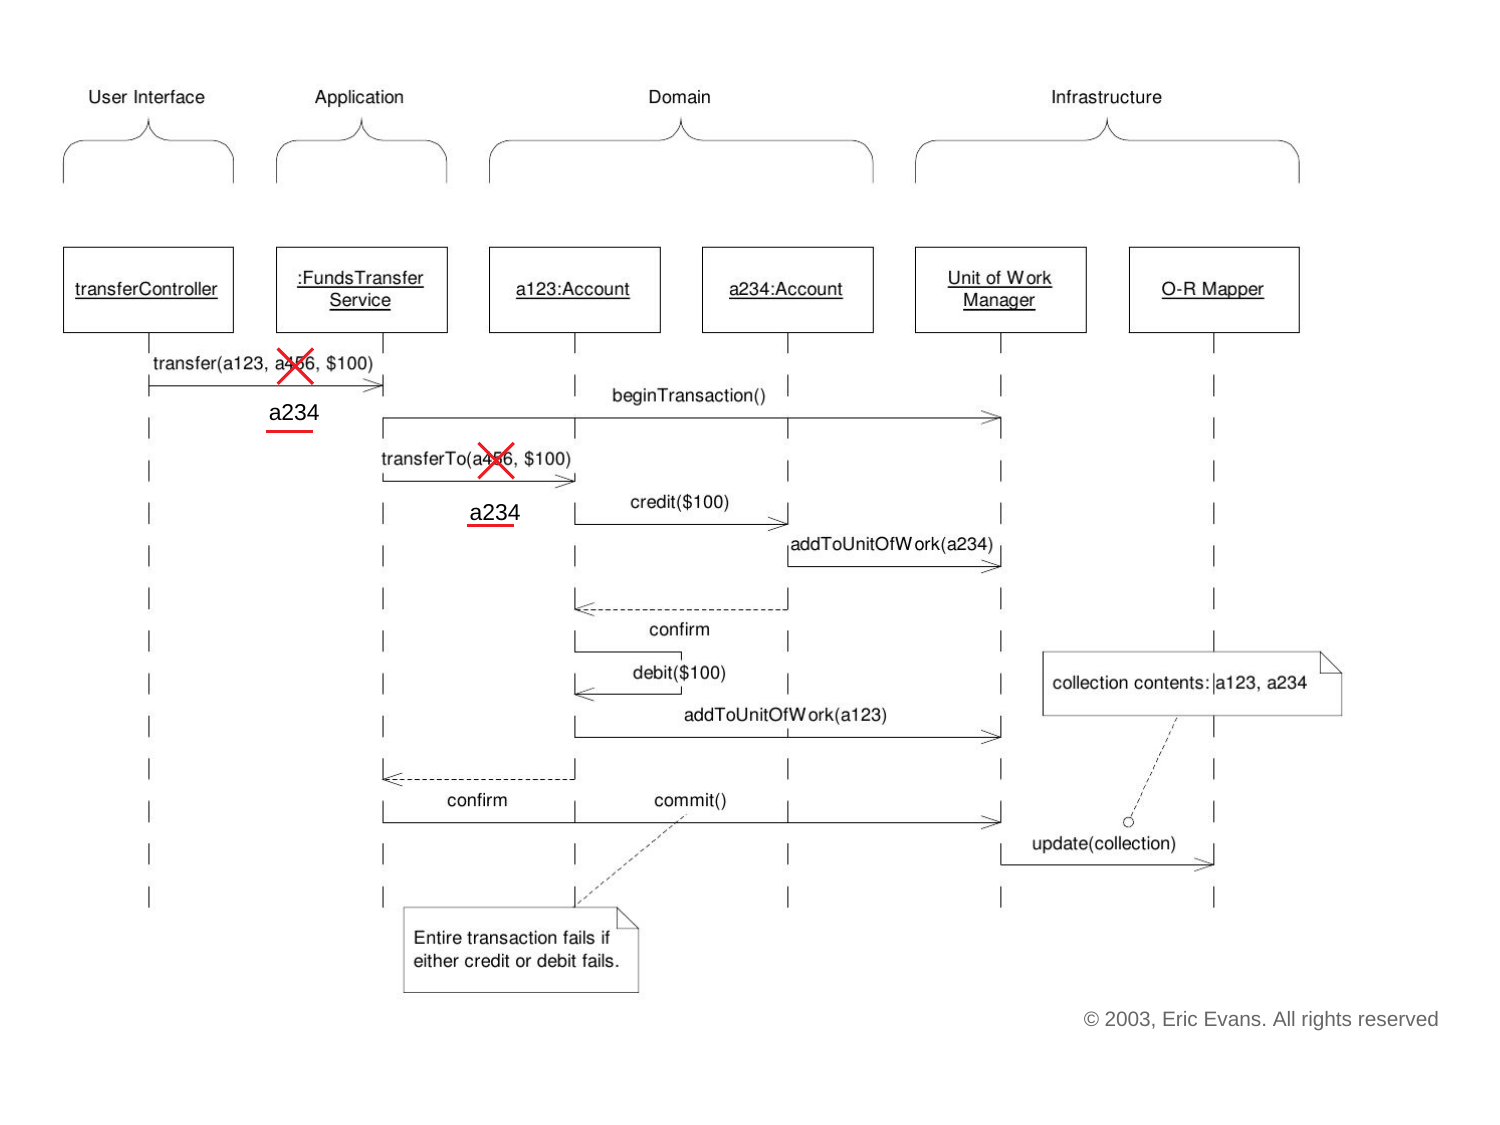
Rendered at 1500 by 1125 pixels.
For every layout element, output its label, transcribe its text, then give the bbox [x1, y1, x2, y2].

text_box a234 [253, 389, 337, 432]
text_box © 2003, Eric Evans. All rights reserved [1068, 998, 1459, 1038]
text_box a234 [454, 490, 538, 532]
picture [51, 76, 1353, 1000]
